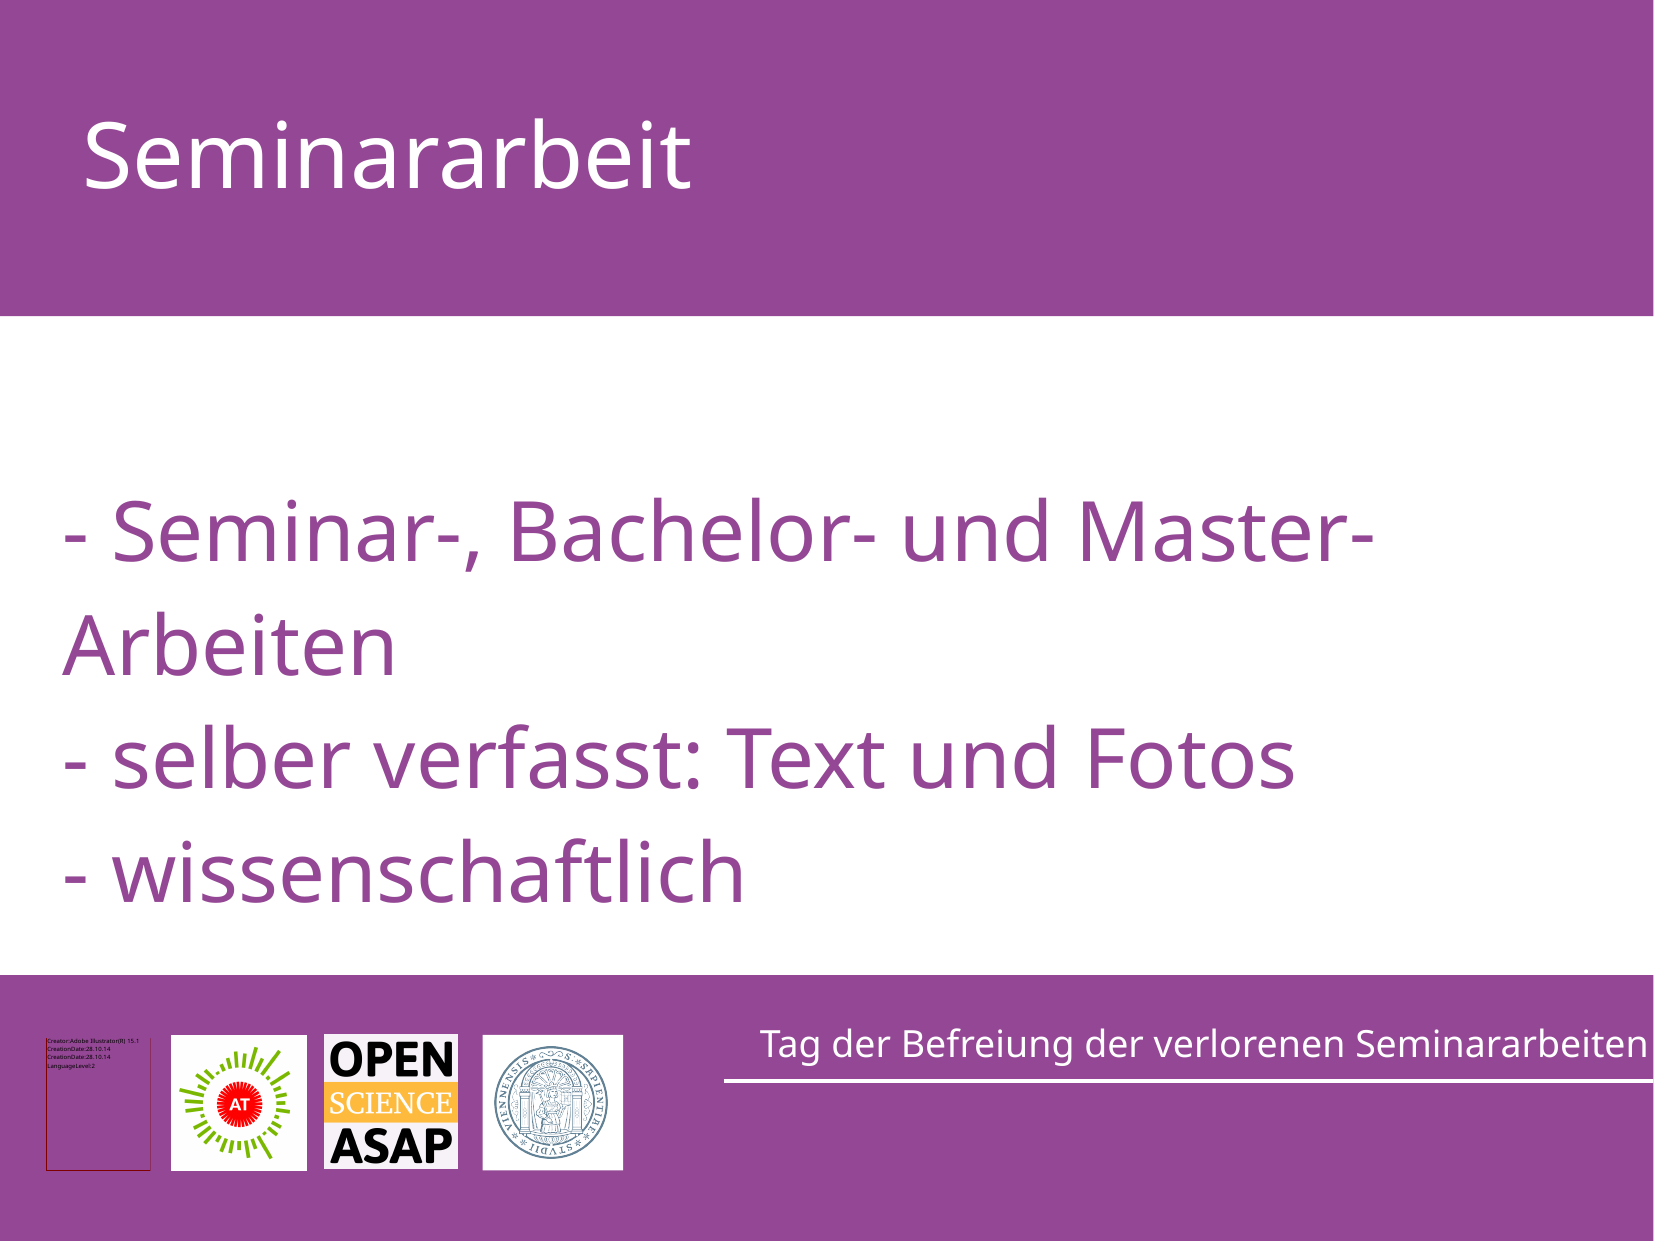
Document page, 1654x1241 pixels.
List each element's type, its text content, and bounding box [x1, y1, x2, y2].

title Seminararbeit [82, 49, 1571, 257]
text_box [0, 0, 1654, 1241]
picture [45, 1039, 151, 1171]
text_box - Seminar-, Bachelor- und Master-Arbeiten - selber verfasst: Text und Fotos - wissenschaftlich [48, 465, 1594, 855]
text_box Tag der Befreiung der verlorenen Seminararbeiten [745, 1010, 1631, 1068]
picture [494, 1046, 608, 1159]
picture [324, 1034, 458, 1169]
picture [171, 1035, 307, 1171]
